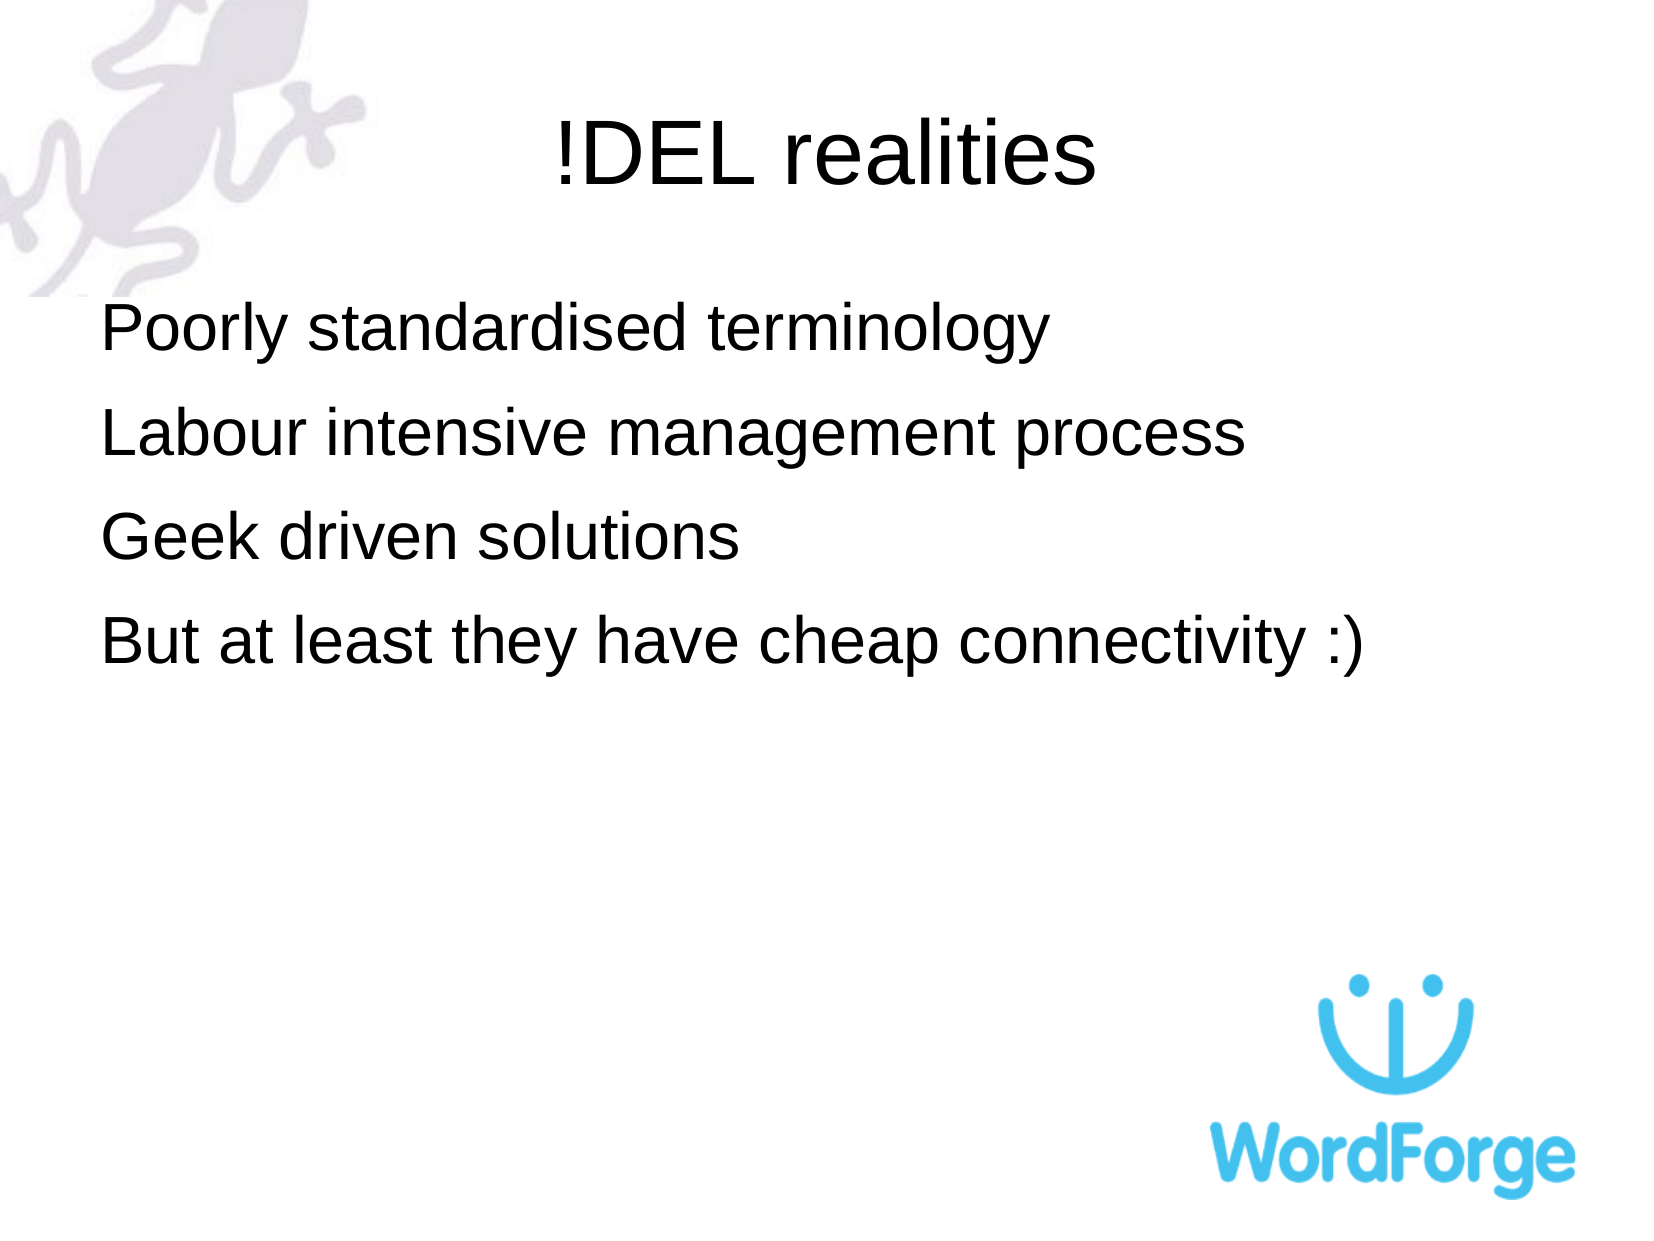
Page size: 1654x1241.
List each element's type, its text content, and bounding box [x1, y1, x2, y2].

title !DEL realities [82, 49, 1571, 257]
picture [1210, 974, 1576, 1200]
list Poorly standardised terminology Labour intensive management process Geek driven solutions But at least they have cheap connectivity :) [82, 290, 1571, 1109]
picture [0, 0, 391, 297]
